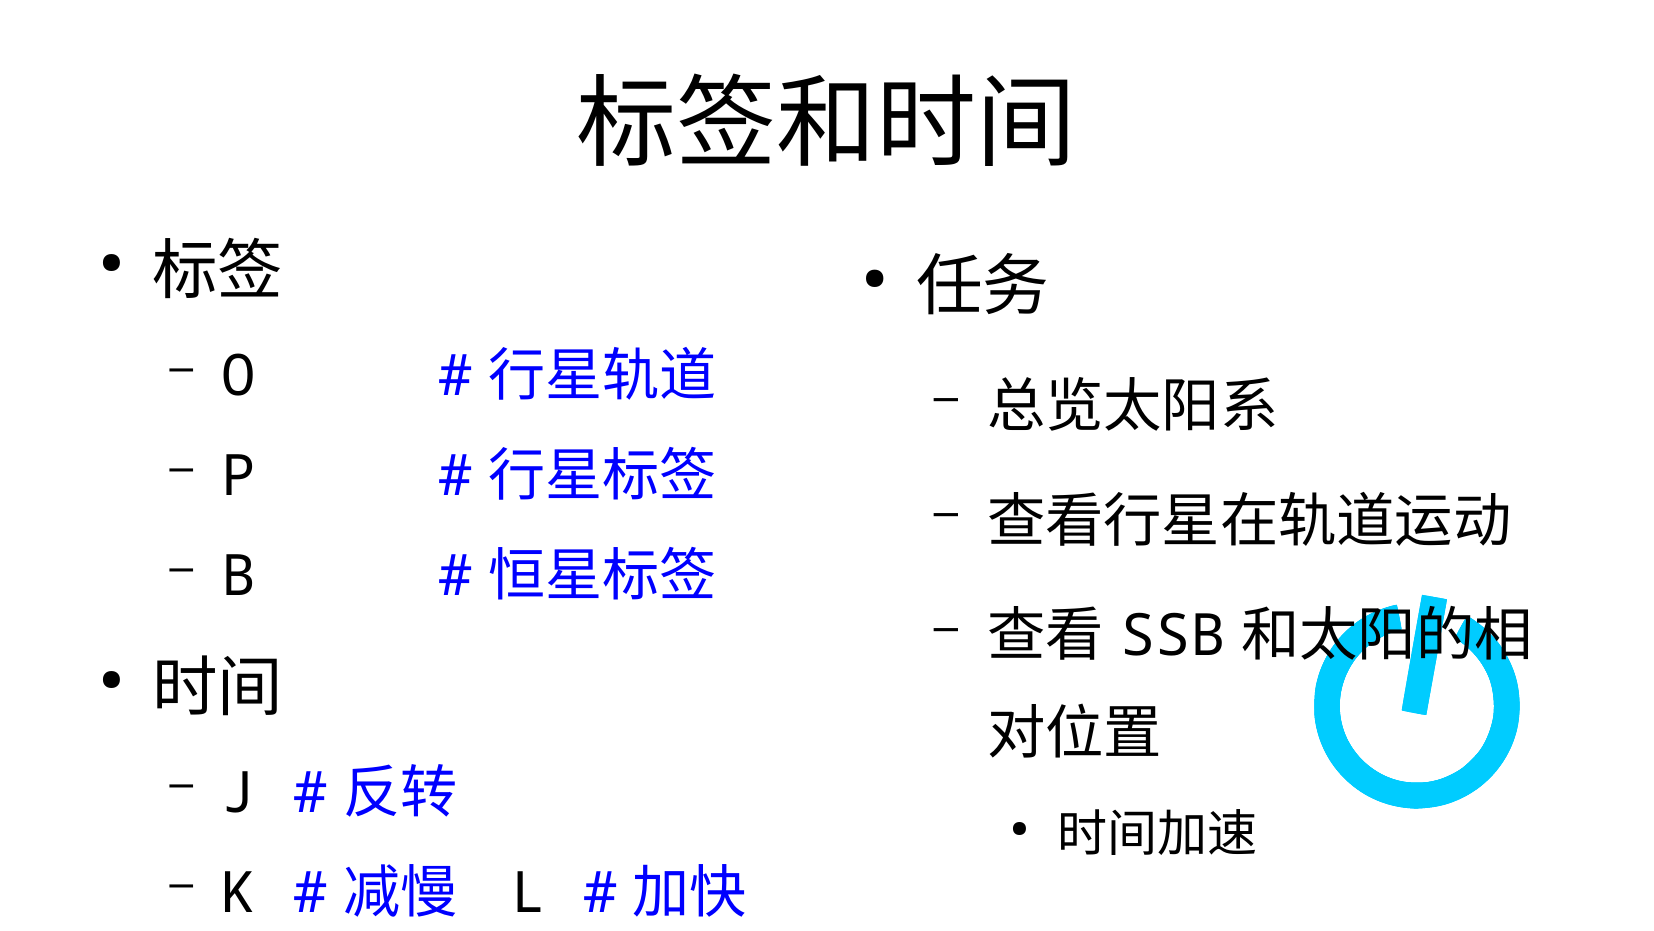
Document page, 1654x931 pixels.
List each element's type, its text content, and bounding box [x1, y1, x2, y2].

list 任务 总览太阳系 查看行星在轨道运动 查看SSB和太阳的相对位置 时间加速 [845, 217, 1572, 898]
title 标签和时间 [82, 37, 1571, 193]
list 标签 O #行星轨道 P #行星标签 B #恒星标签 时间 J #反转 K #减慢 L #加快 [82, 217, 809, 931]
